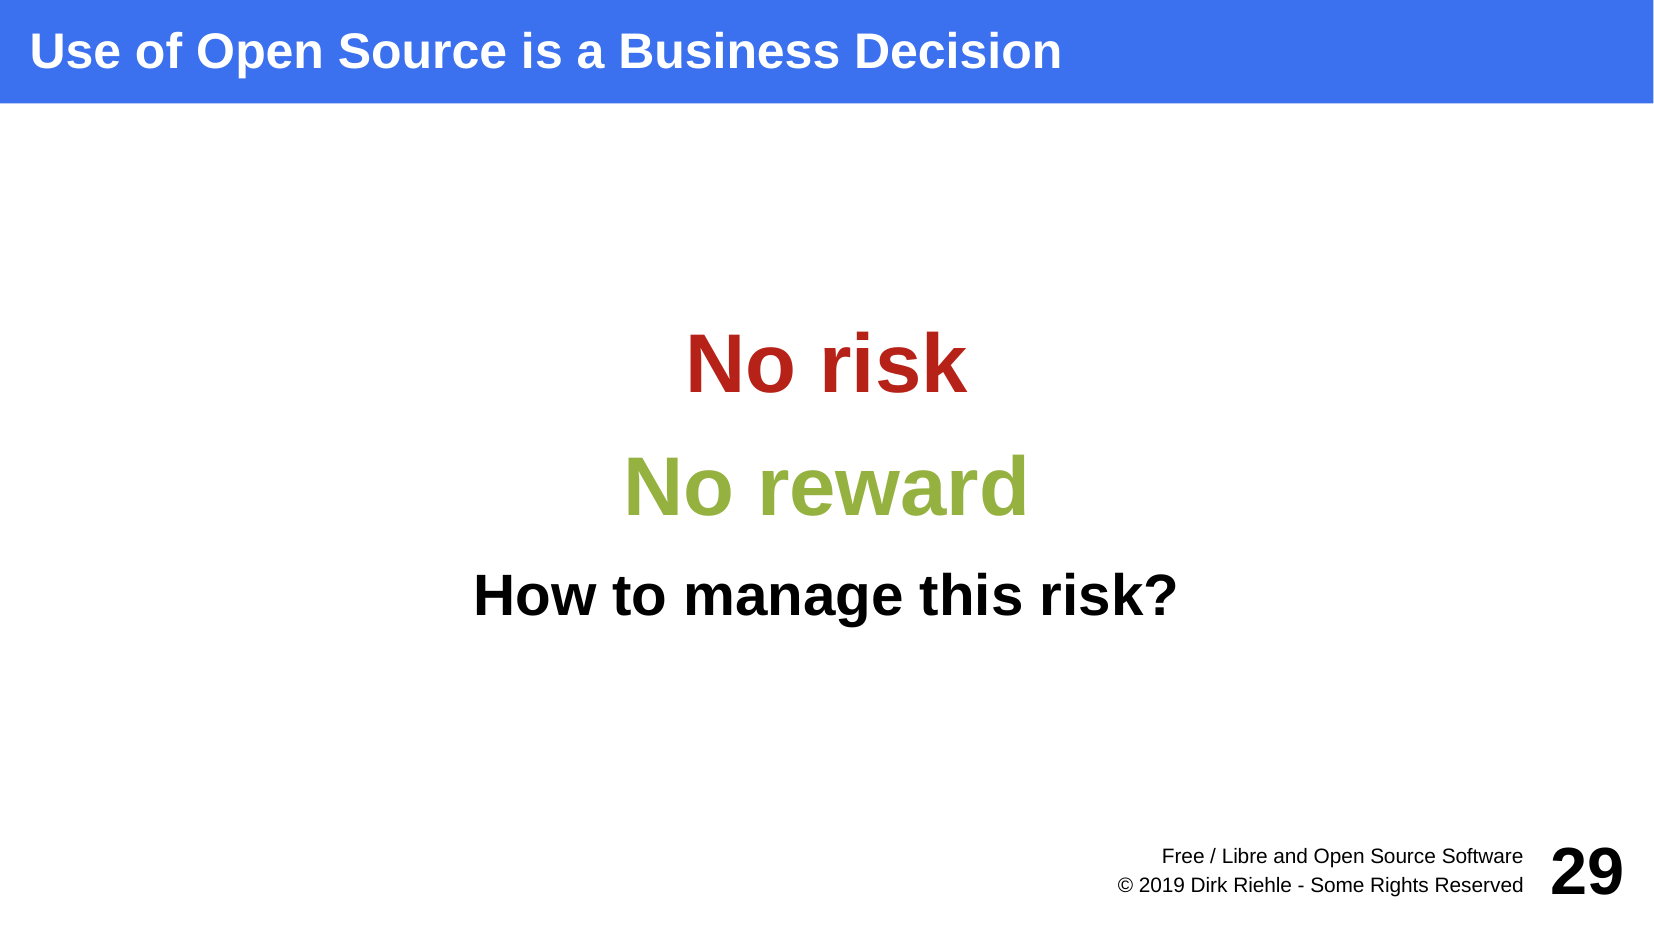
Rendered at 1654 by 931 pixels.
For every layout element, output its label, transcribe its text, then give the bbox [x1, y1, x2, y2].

subtitle No risk No reward How to manage this risk? [29, 132, 1625, 813]
title Use of Open Source is a Business Decision [0, 0, 1654, 104]
